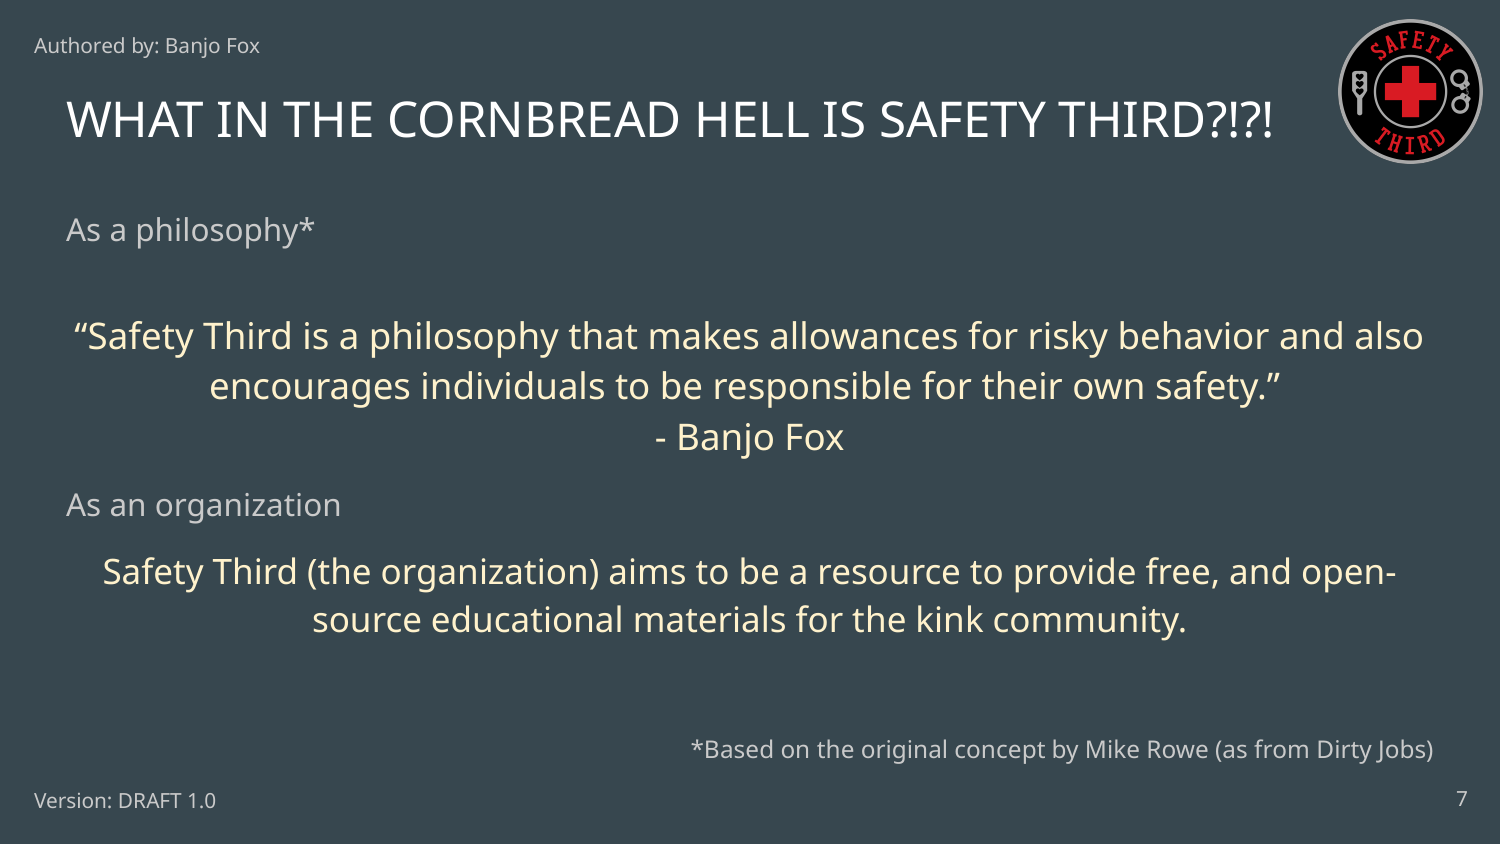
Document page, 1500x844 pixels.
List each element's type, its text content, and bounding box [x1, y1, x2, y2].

slide_number <number> [1392, 767, 1483, 833]
list As a philosophy* “Safety Third is a philosophy that makes allowances for risky behavior and also encourages individuals to be responsible for their own safety.” - Banjo Fox As an organization Safety Third (the organization) aims to be a resource to provide free, and open-source educational materials for the kink community. *Based on the original concept by Mike Rowe (as from Dirty Jobs) [51, 189, 1449, 782]
picture [1338, 19, 1483, 164]
title WHAT IN THE CORNBREAD HELL IS SAFETY THIRD?!?! [51, 72, 1319, 167]
